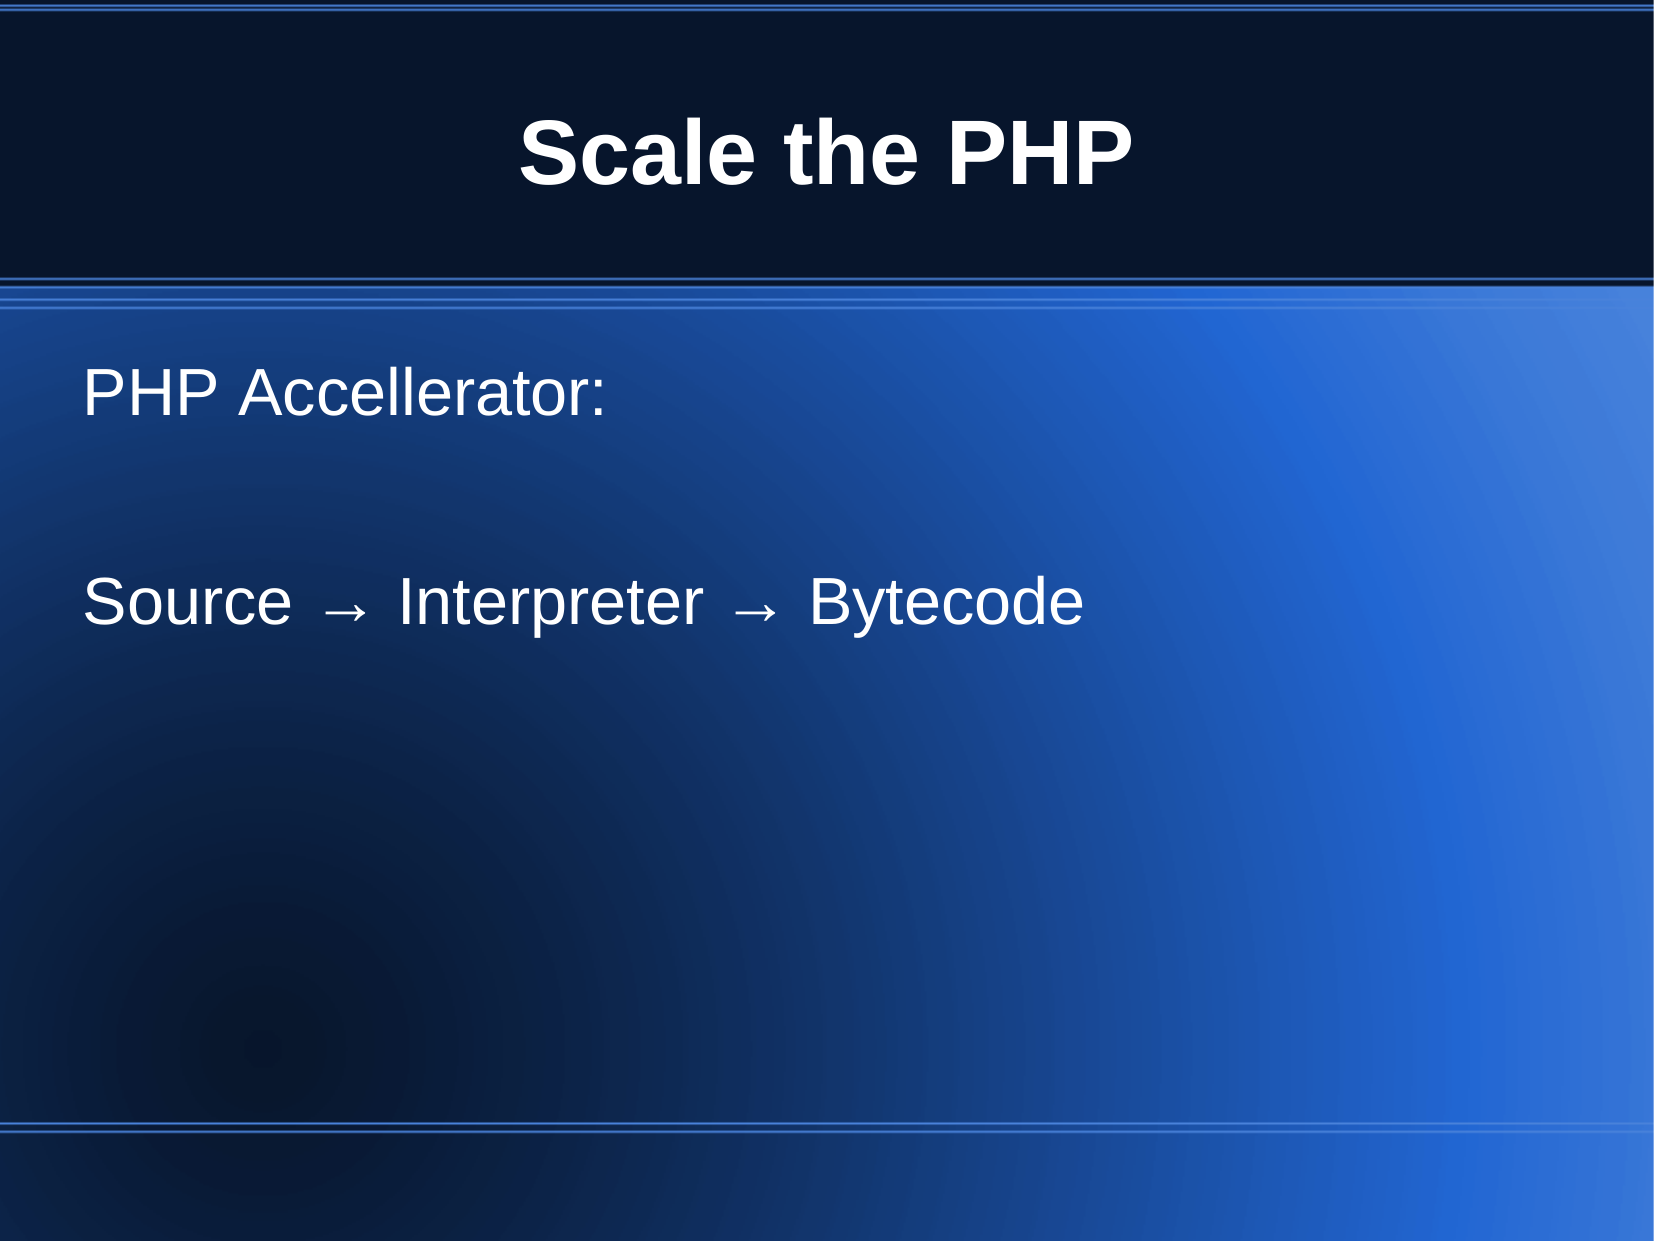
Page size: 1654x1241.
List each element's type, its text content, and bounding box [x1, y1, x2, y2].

picture [0, 0, 1654, 1241]
title Scale the PHP [82, 49, 1571, 257]
list PHP Accellerator: Source → Interpreter → Bytecode [82, 355, 1565, 1174]
